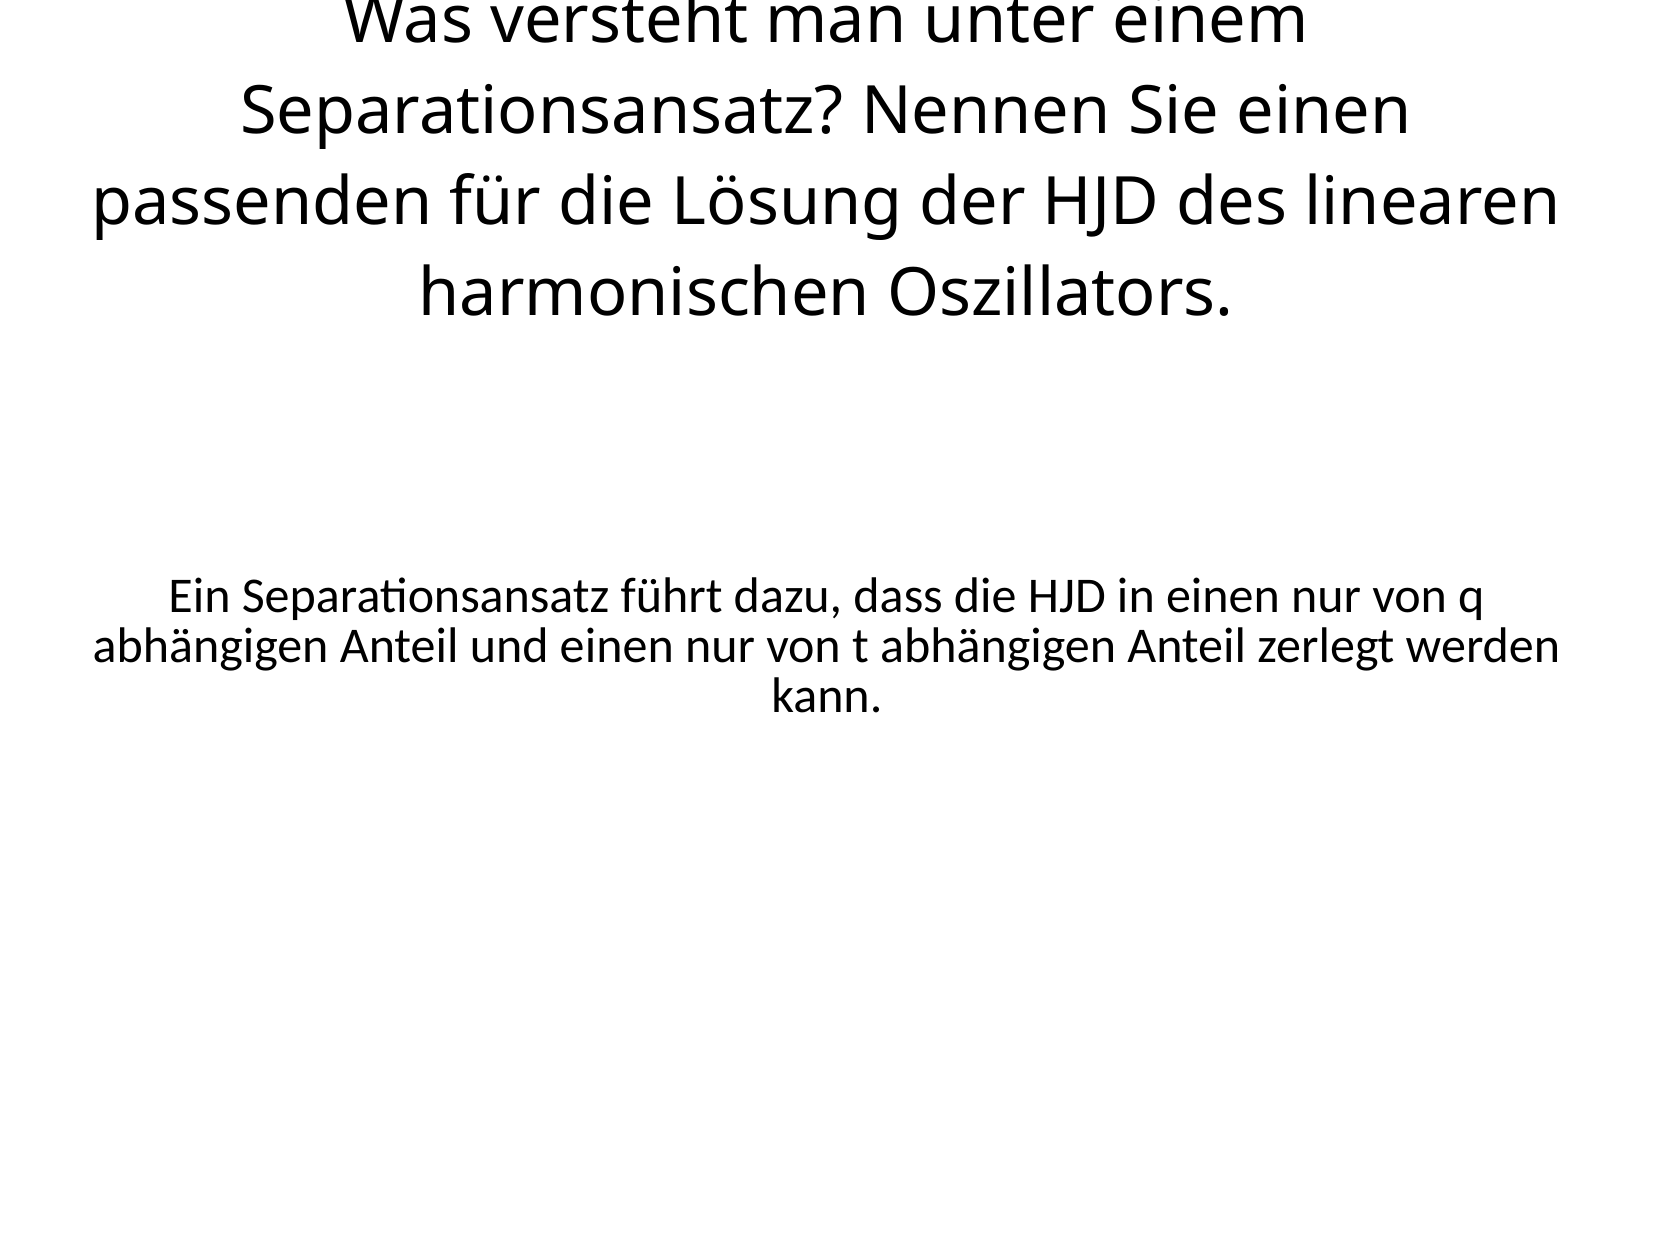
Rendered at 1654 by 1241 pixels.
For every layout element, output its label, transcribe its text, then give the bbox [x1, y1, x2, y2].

title Was versteht man unter einem Separationsansatz? Nennen Sie einen passenden für die Lösung der HJD des linearen harmonischen Oszillators. [82, 19, 1571, 287]
subtitle Ein Separationsansatz führt dazu, dass die HJD in einen nur von q abhängigen Anteil und einen nur von t abhängigen Anteil zerlegt werden kann. [82, 290, 1571, 1010]
